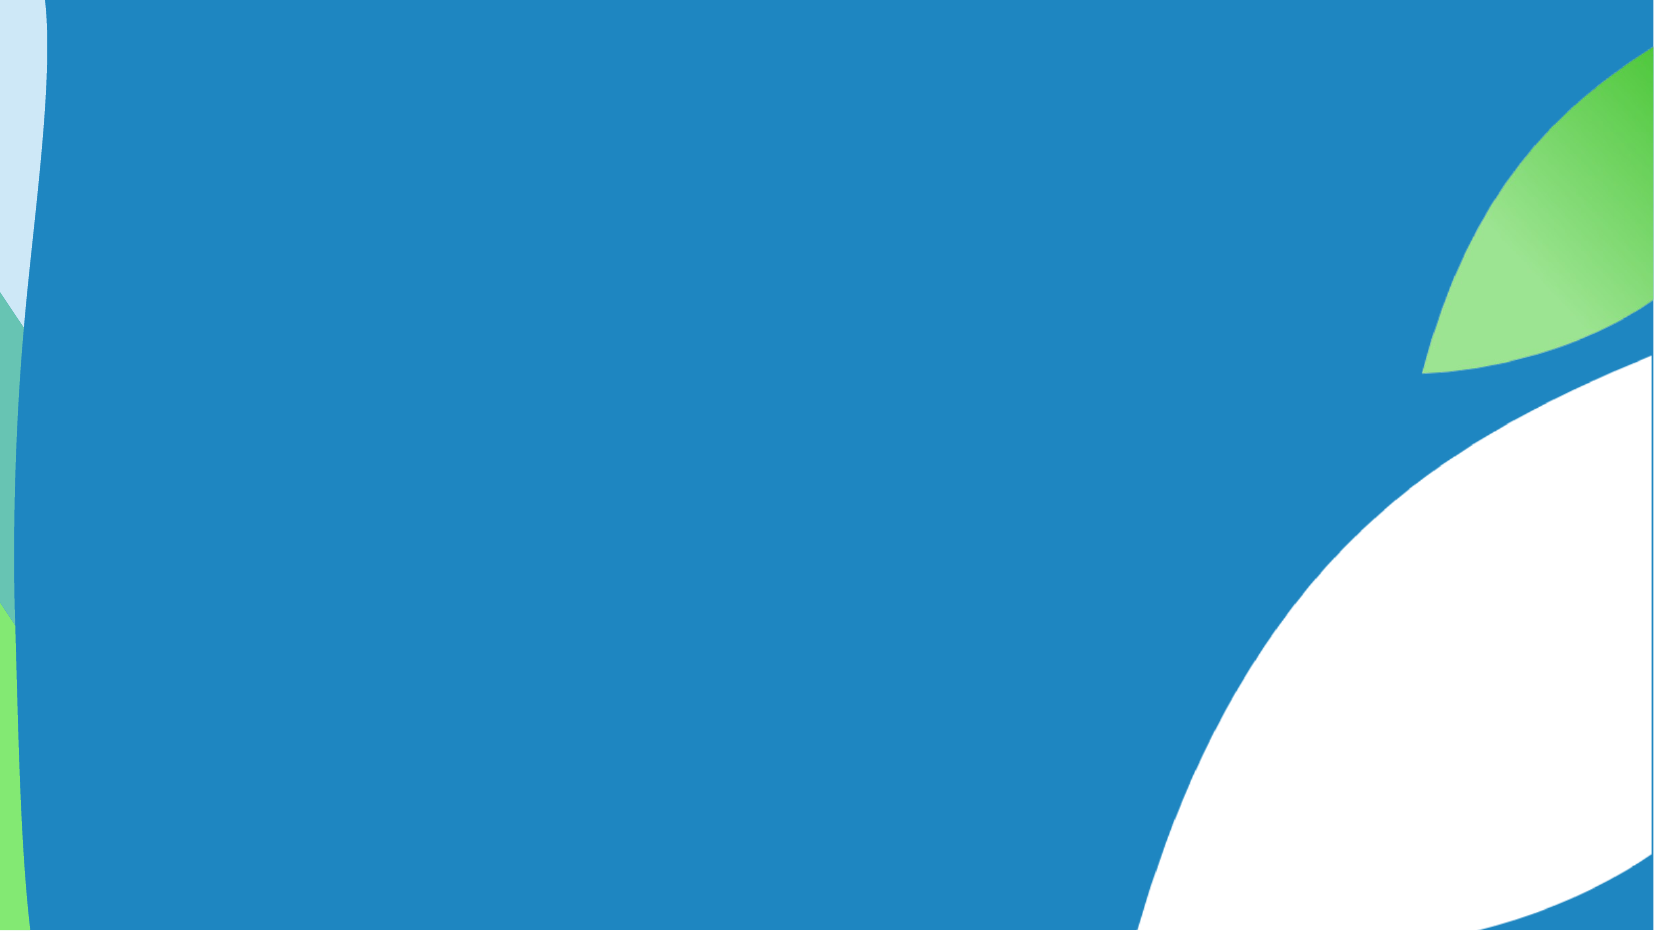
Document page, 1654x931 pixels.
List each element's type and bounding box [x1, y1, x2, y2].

picture [1138, 47, 1654, 931]
